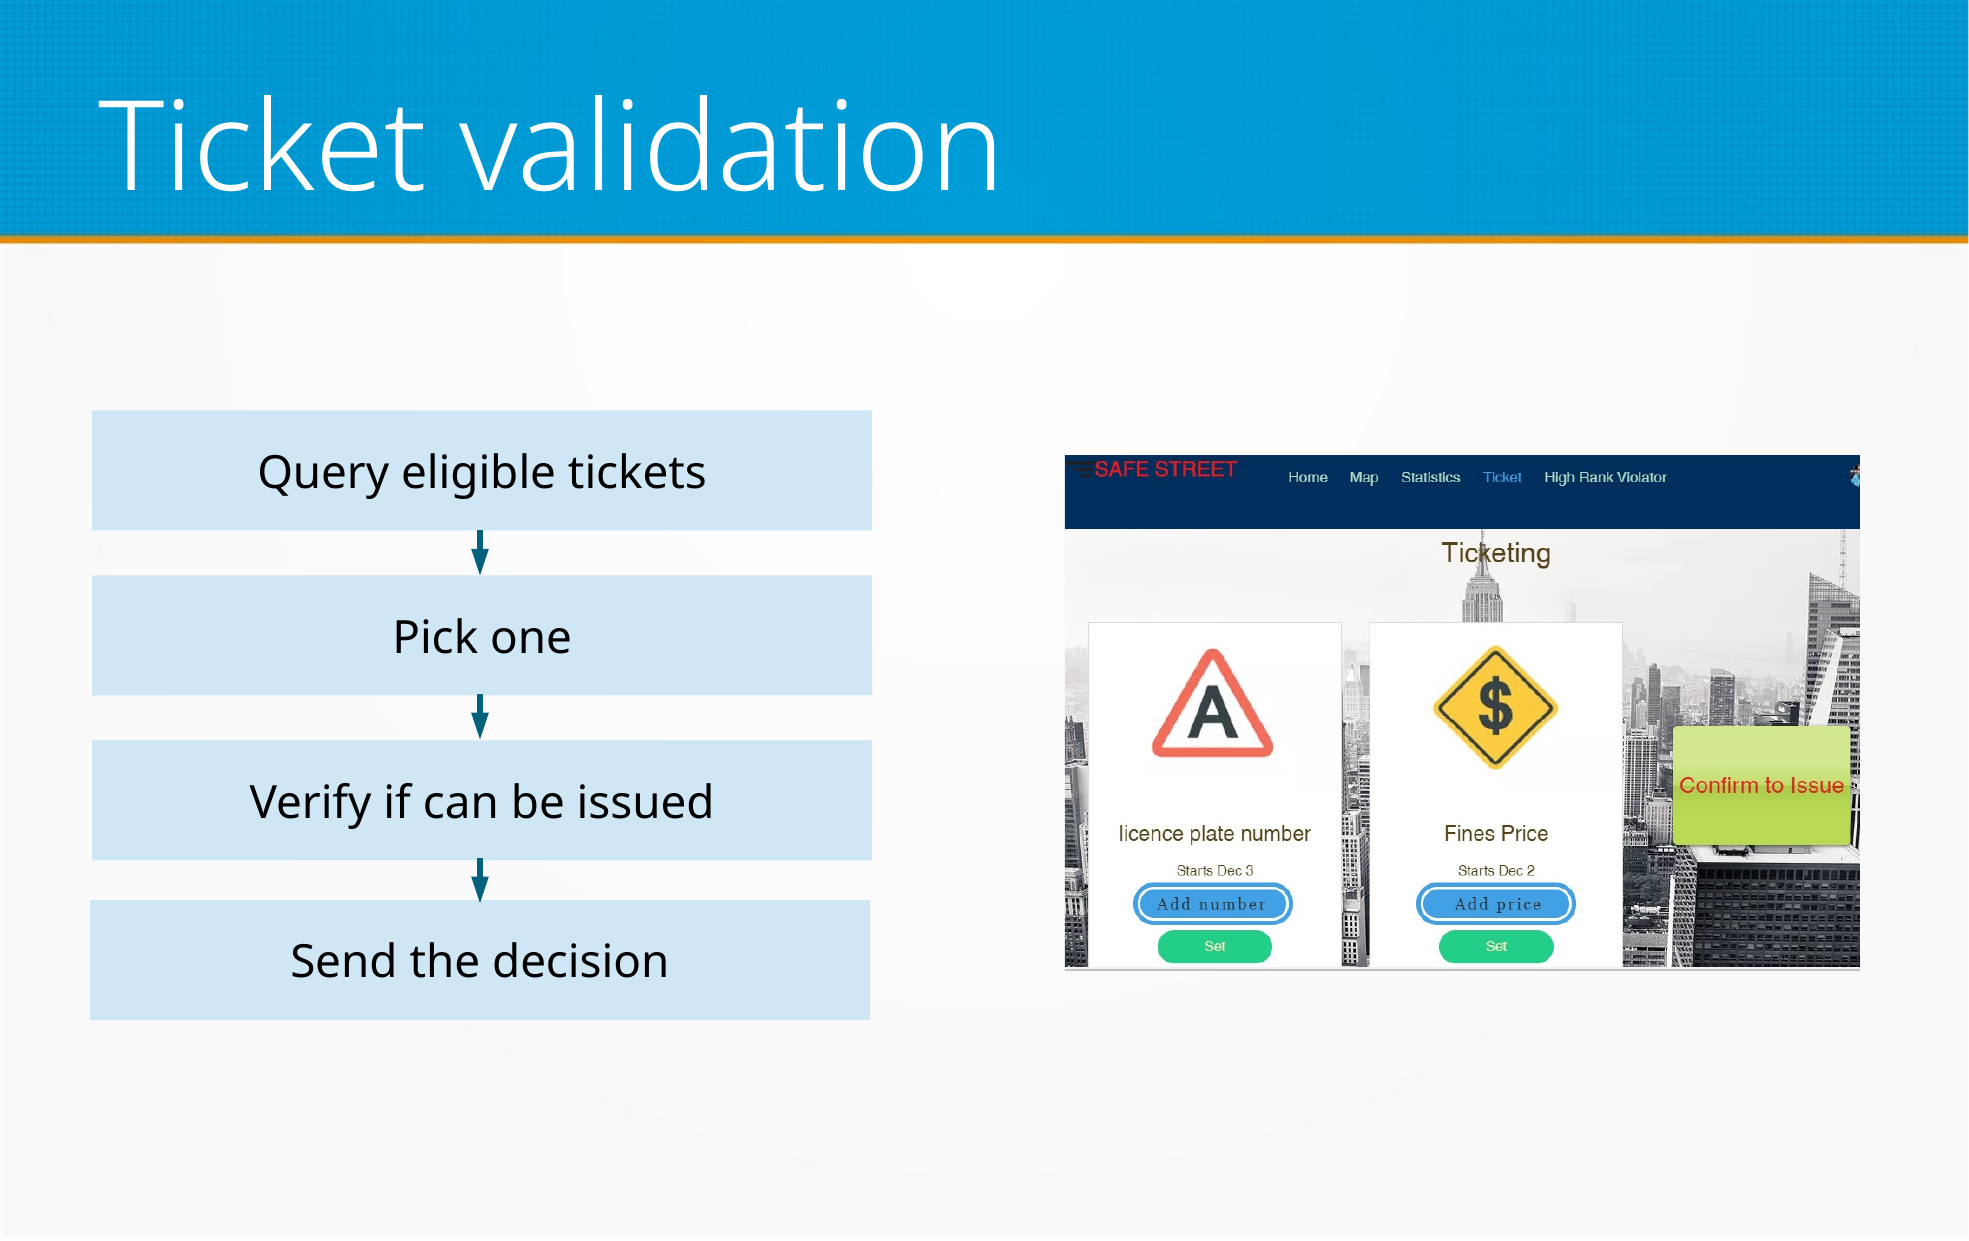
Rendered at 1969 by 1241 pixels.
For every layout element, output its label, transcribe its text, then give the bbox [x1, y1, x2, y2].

picture [0, 233, 1969, 1241]
text_box Send the decision [90, 900, 871, 1021]
text_box Query eligible tickets [92, 410, 873, 531]
text_box Pick one [92, 575, 873, 696]
text_box Verify if can be issued [92, 740, 873, 861]
title Ticket validation [98, 19, 1870, 227]
